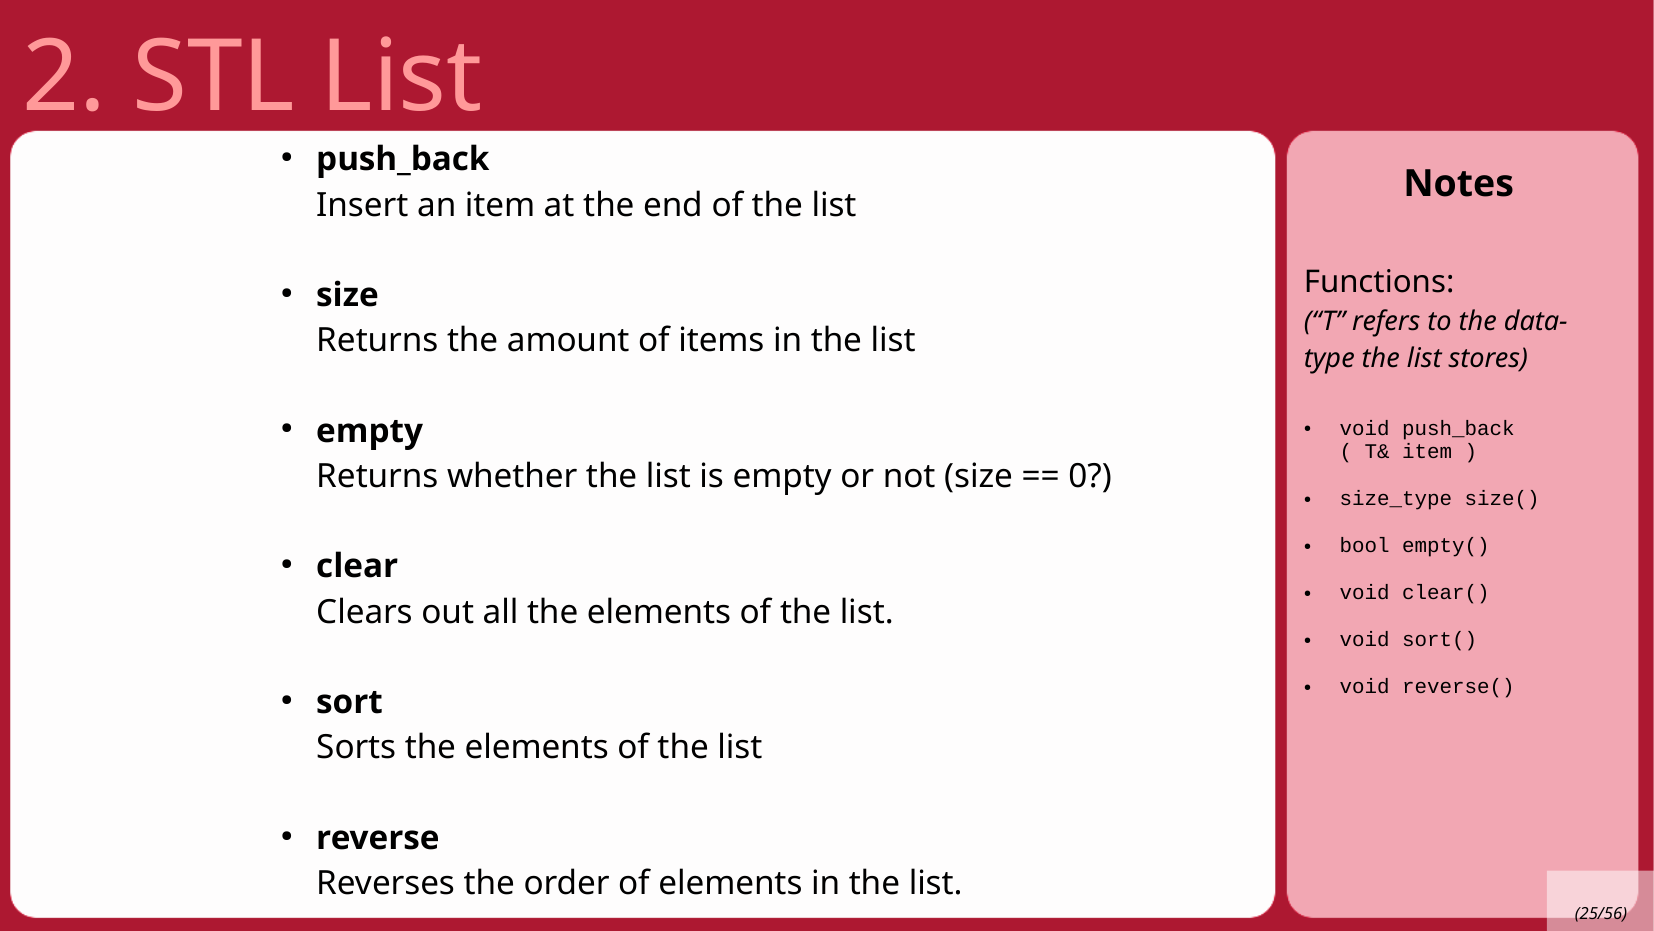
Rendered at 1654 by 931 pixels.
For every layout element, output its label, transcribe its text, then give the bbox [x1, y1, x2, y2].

picture [0, 0, 1654, 931]
text_box push_back Insert an item at the end of the list size Returns the amount of items in the list empty Returns whether the list is empty or not (size == 0?) clear Clears out all the elements of the list. sort Sorts the elements of the list reverse Reverses the order of elements in the list. [238, 144, 1156, 896]
text_box Notes Functions: (“T” refers to the data-type the list stores) void push_back ( T& item ) size_type size() bool empty() void clear() void sort() void reverse() [1289, 149, 1629, 662]
title 2. STL List [22, 7, 1511, 136]
text_box (<number>/56) [1546, 877, 1654, 931]
